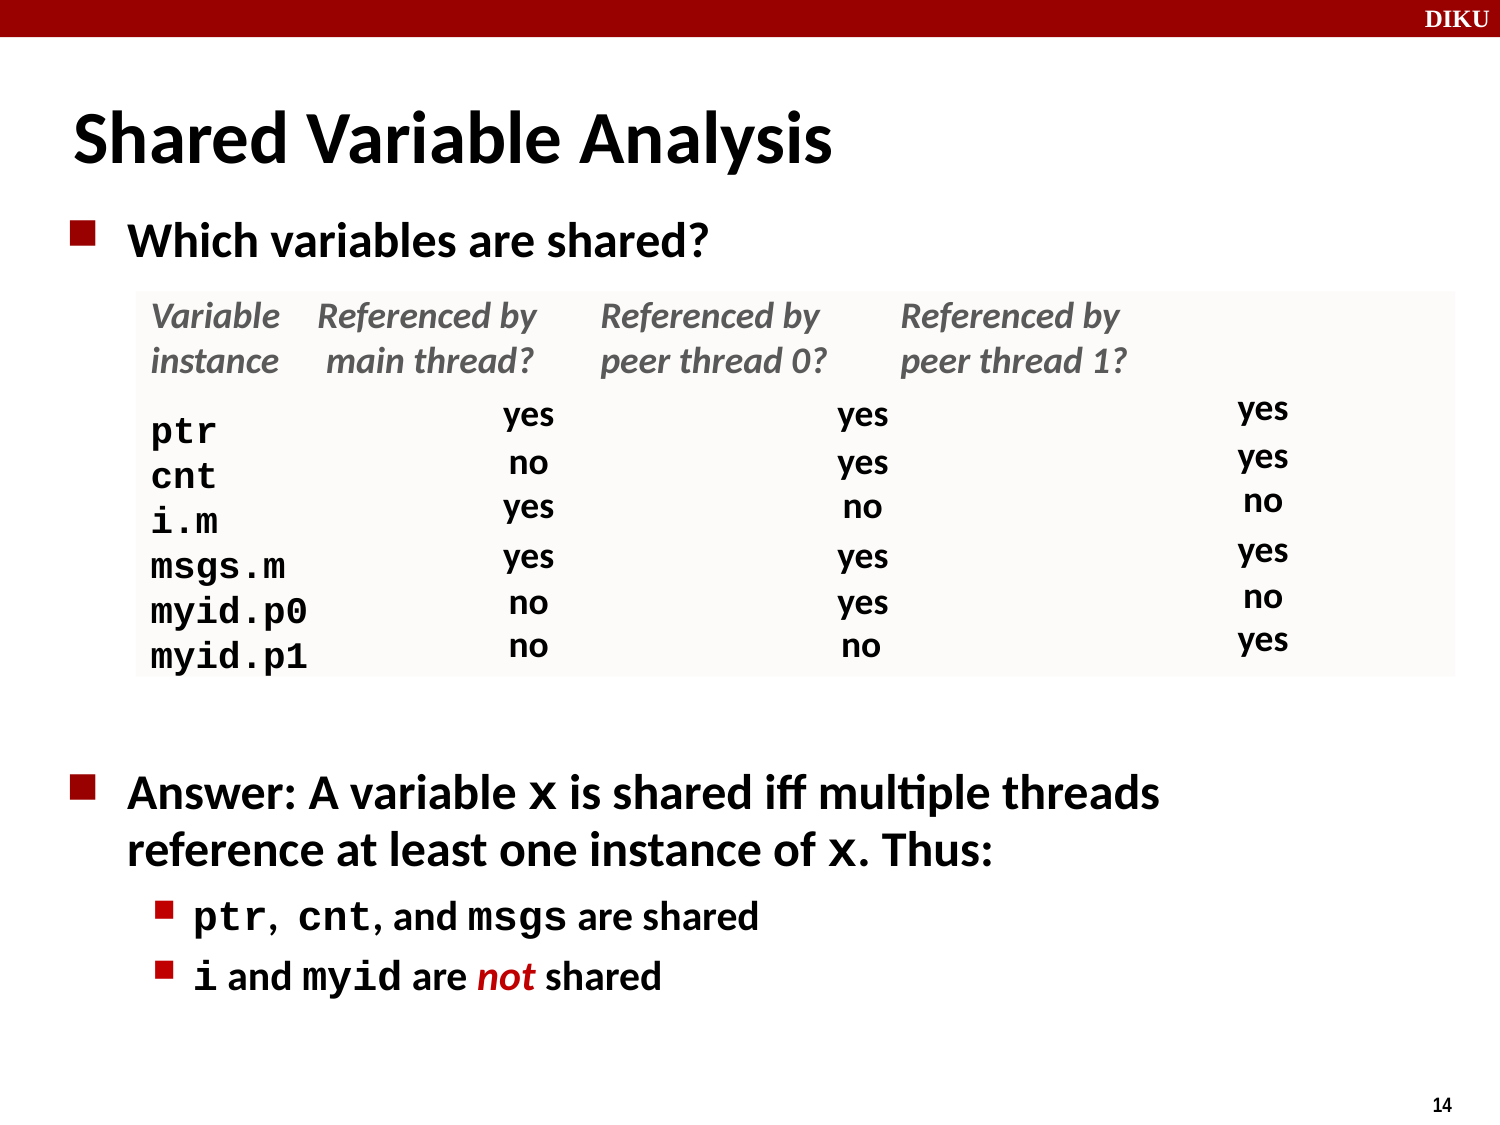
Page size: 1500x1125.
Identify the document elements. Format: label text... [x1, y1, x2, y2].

text_box no [515, 459, 521, 473]
text_box no [1228, 467, 1299, 517]
text_box yes [1222, 517, 1304, 578]
text_box yes [488, 523, 570, 584]
text_box yes [822, 381, 904, 429]
text_box Which variables are shared? Answer: A variable x is shared iff multiple threads reference at least one instance of x. Thus: ptr, cnt, and msgs are shared i and myid are not shared [55, 199, 1352, 1050]
text_box no [493, 429, 564, 473]
text_box no [493, 612, 564, 673]
text_box no [493, 569, 564, 612]
text_box yes [822, 429, 904, 490]
text_box yes [488, 473, 570, 523]
text_box no [1269, 593, 1277, 605]
text_box yes [1222, 375, 1304, 423]
text_box yes [822, 569, 904, 630]
text_box Shared Variable Analysis [58, 71, 1304, 197]
text_box Variable Referenced by Referenced by Referenced by instance main thread? peer thread 0? peer thread 1? ptr cnt i.m msgs.m myid.p0 myid.p1 [135, 291, 1456, 677]
text_box no [1250, 593, 1256, 606]
text_box yes [822, 523, 904, 569]
text_box no [534, 599, 542, 611]
text_box no [826, 612, 897, 673]
text_box yes [1222, 423, 1304, 484]
text_box no [827, 473, 898, 523]
text_box yes [488, 381, 570, 442]
text_box no [534, 459, 542, 471]
text_box yes [1222, 606, 1304, 667]
text_box no [1228, 563, 1299, 606]
text_box no [515, 599, 521, 612]
